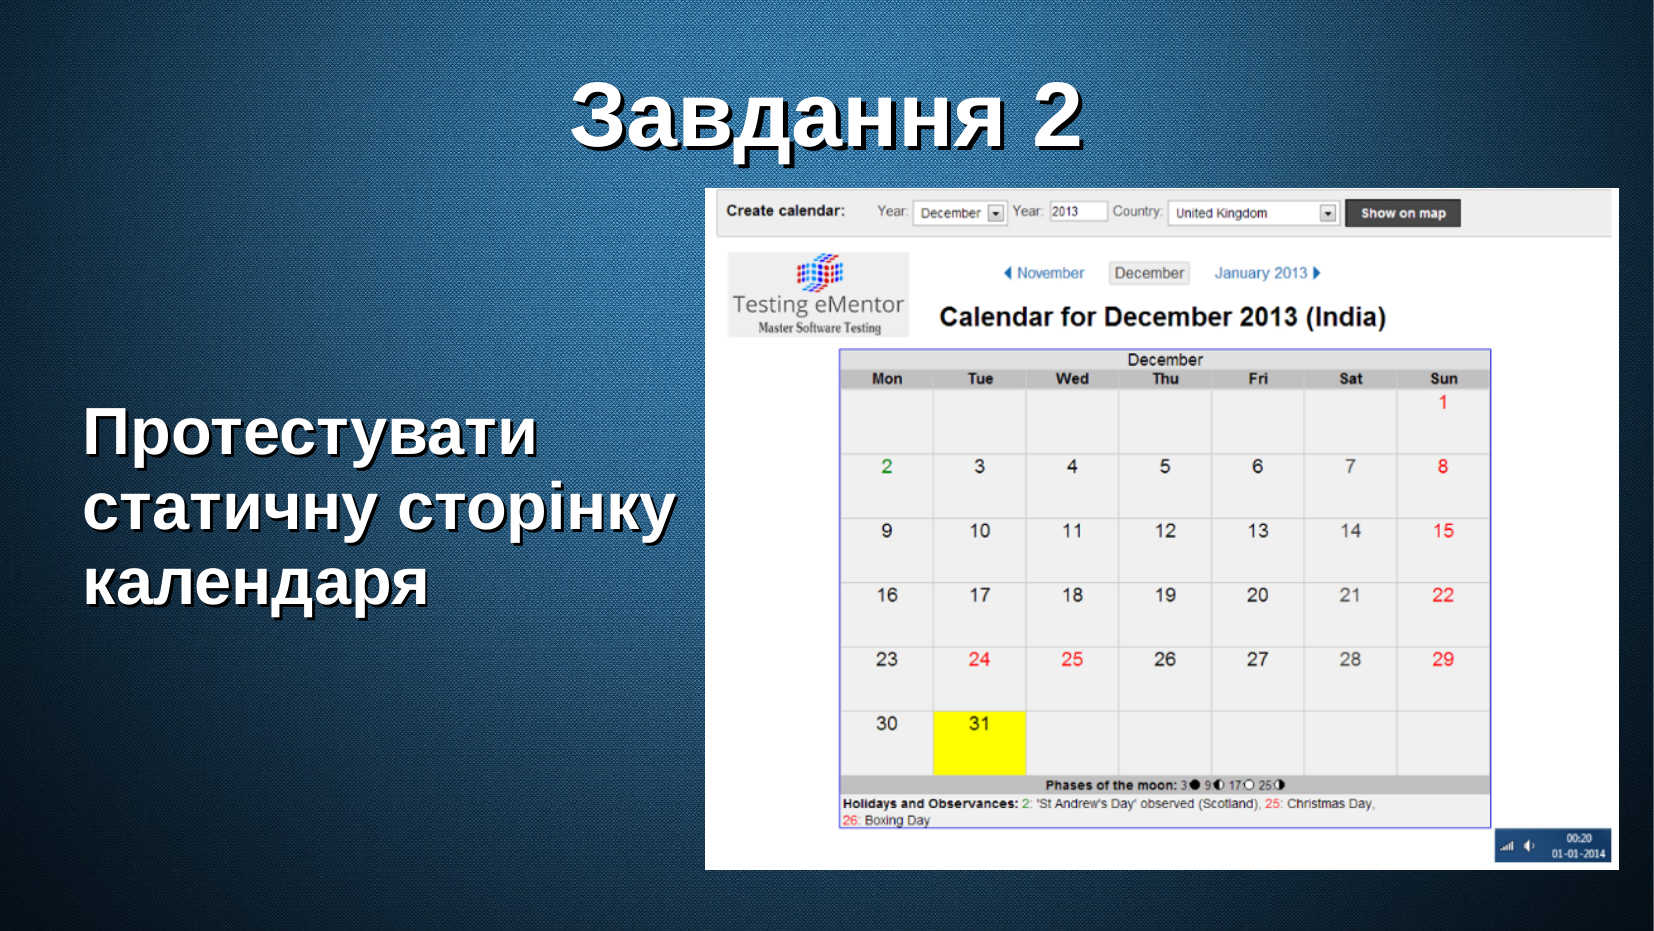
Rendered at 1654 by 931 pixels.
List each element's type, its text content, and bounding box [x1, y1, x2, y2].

title Завдання 2 [82, 37, 1571, 193]
subtitle Протестувати статичну сторінку календаря [82, 217, 705, 796]
picture [0, 0, 1654, 931]
